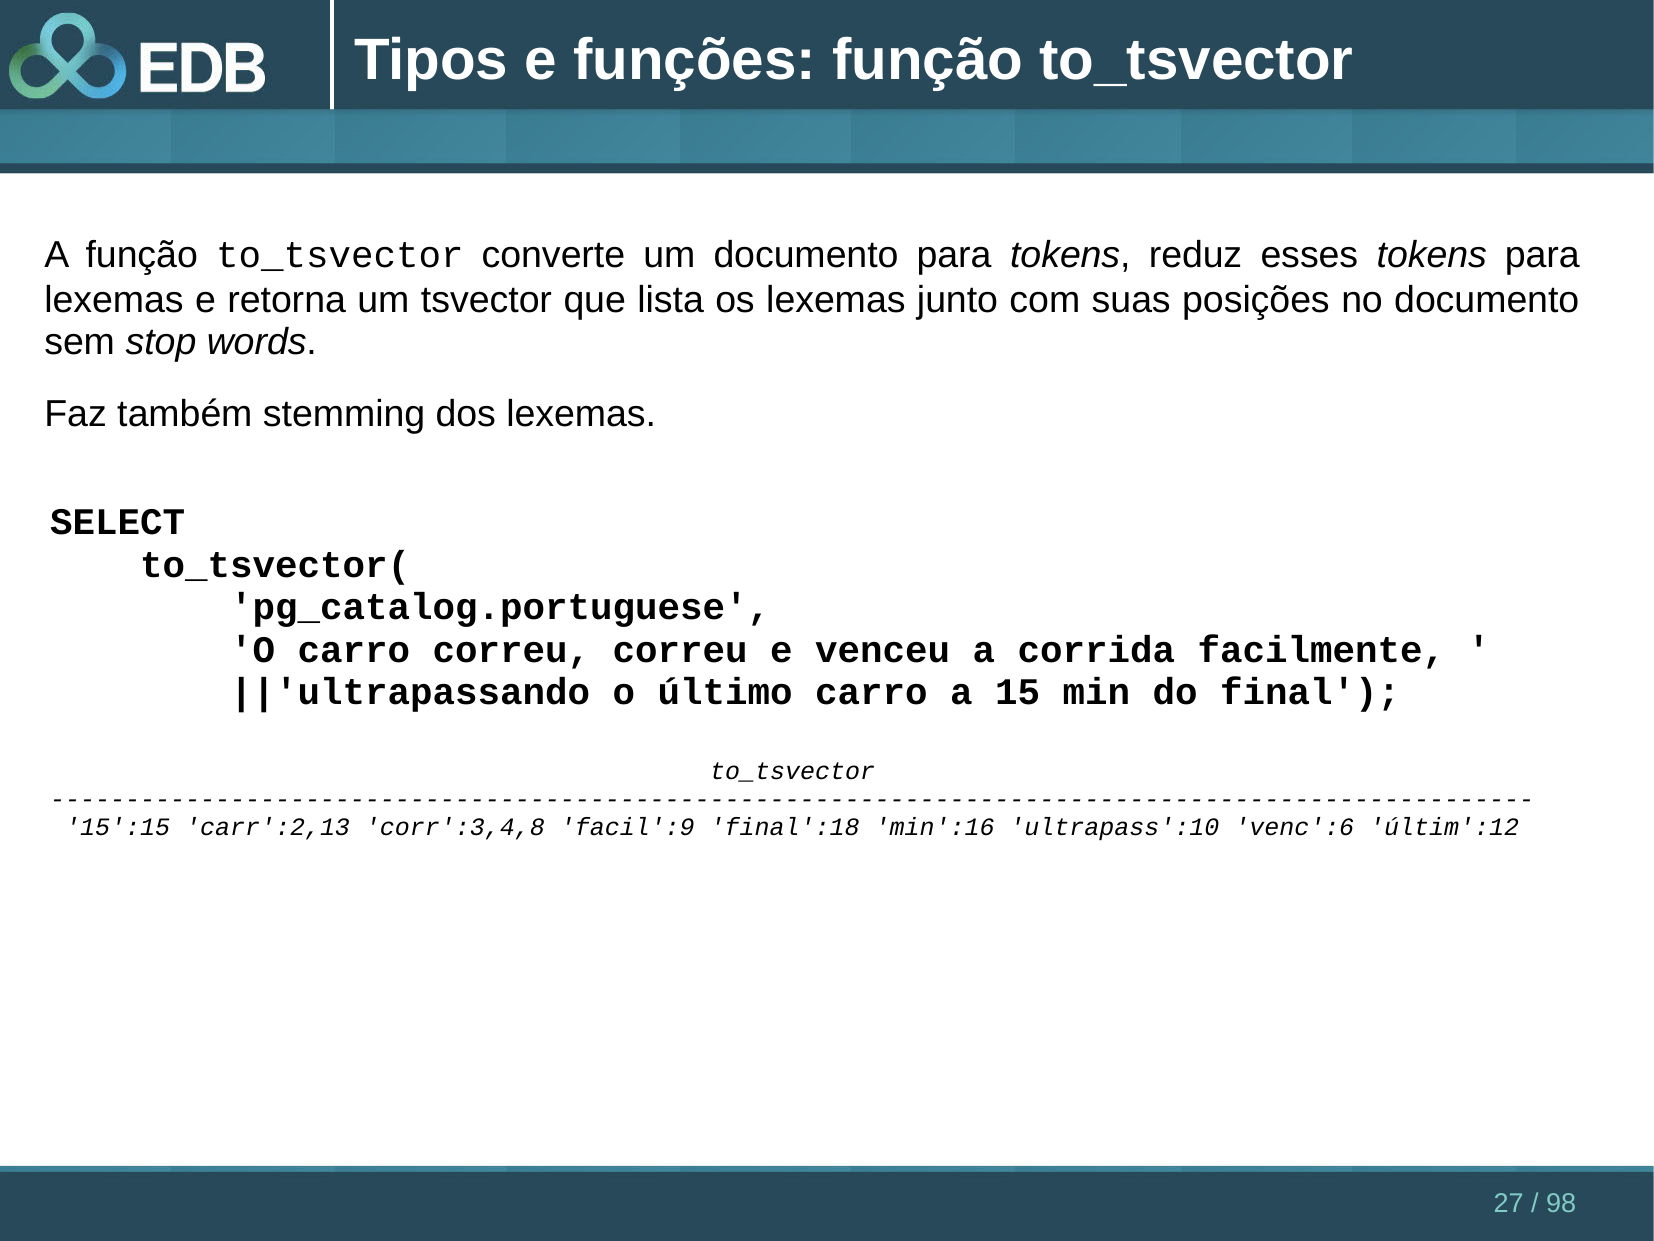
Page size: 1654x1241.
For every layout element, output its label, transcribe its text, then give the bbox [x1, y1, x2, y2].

text_box A função to_tsvector converte um documento para tokens, reduz esses tokens para lexemas e retorna um tsvector que lista os lexemas junto com suas posições no documento sem stop words. Faz também stemming dos lexemas. [29, 226, 1595, 442]
picture [0, 0, 1654, 1241]
text_box SELECT to_tsvector( 'pg_catalog.portuguese', 'O carro correu, correu e venceu a corrida facilmente, ' ||'ultrapassando o último carro a 15 min do final'); to_tsvector --------------------------------------------------------------------------------------------------- '15':15 'carr':2,13 'corr':3,4,8 'facil':9 'final':18 'min':16 'ultrapass':10 'venc':6 'últim':12 [35, 496, 1595, 851]
title Tipos e funções: função to_tsvector [354, 26, 1595, 92]
